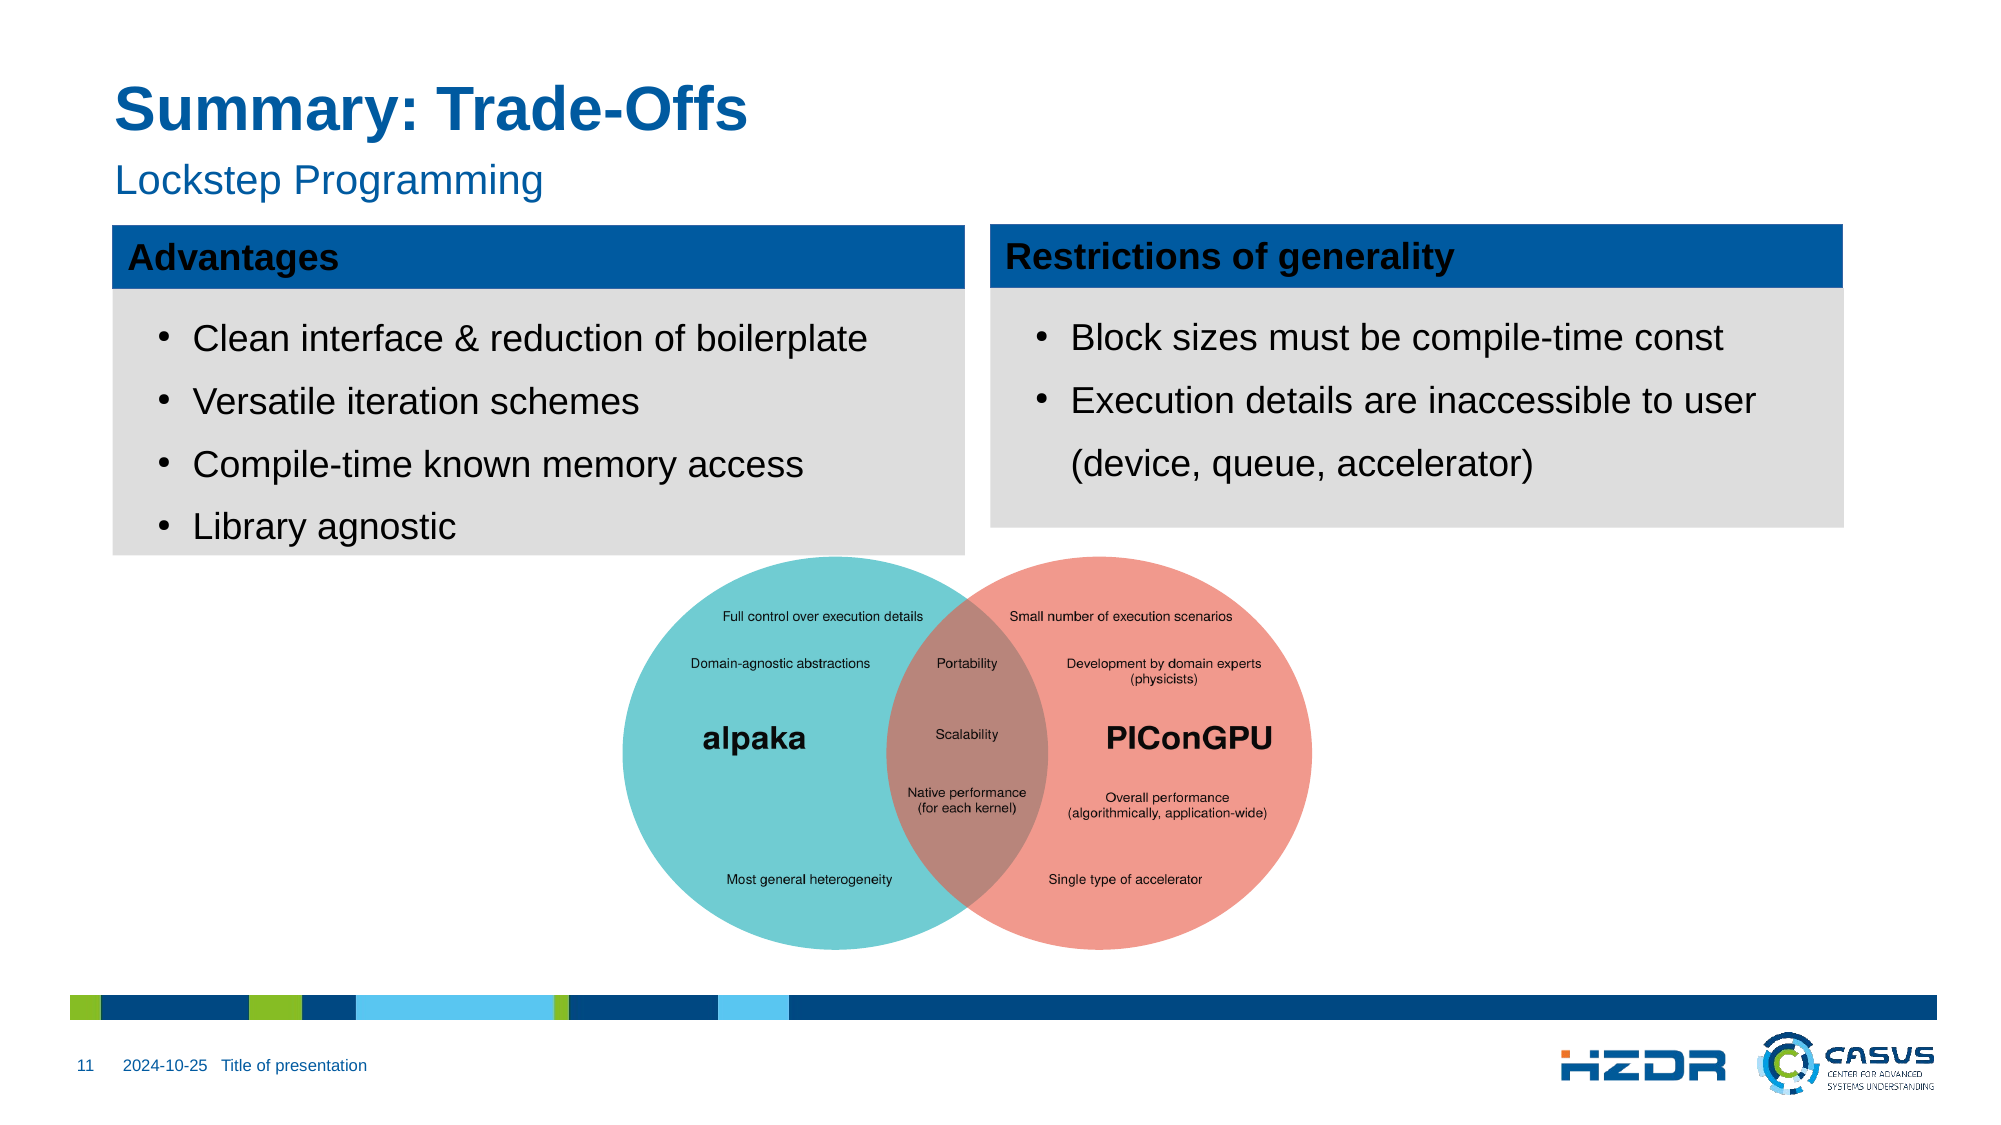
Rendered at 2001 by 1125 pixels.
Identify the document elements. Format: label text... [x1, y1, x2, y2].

title Summary: Trade-Offs [114, 80, 1934, 148]
text_box Block sizes must be compile-time const Execution details are inaccessible to user (device, queue, accelerator) [990, 288, 1844, 528]
picture [1560, 1049, 1726, 1081]
picture [1757, 1032, 1934, 1095]
picture [70, 995, 101, 1020]
text_box Clean interface & reduction of boilerplate Versatile iteration schemes Compile-time known memory access Library agnostic [112, 289, 965, 529]
slide_number 2024-10-25 [107, 1034, 208, 1095]
picture [572, 995, 1937, 1020]
text_box Lockstep Programming [114, 152, 1267, 208]
picture [104, 995, 569, 1020]
picture [622, 556, 1313, 951]
text_box Advantages [112, 225, 965, 289]
text_box Restrictions of generality [990, 224, 1843, 288]
